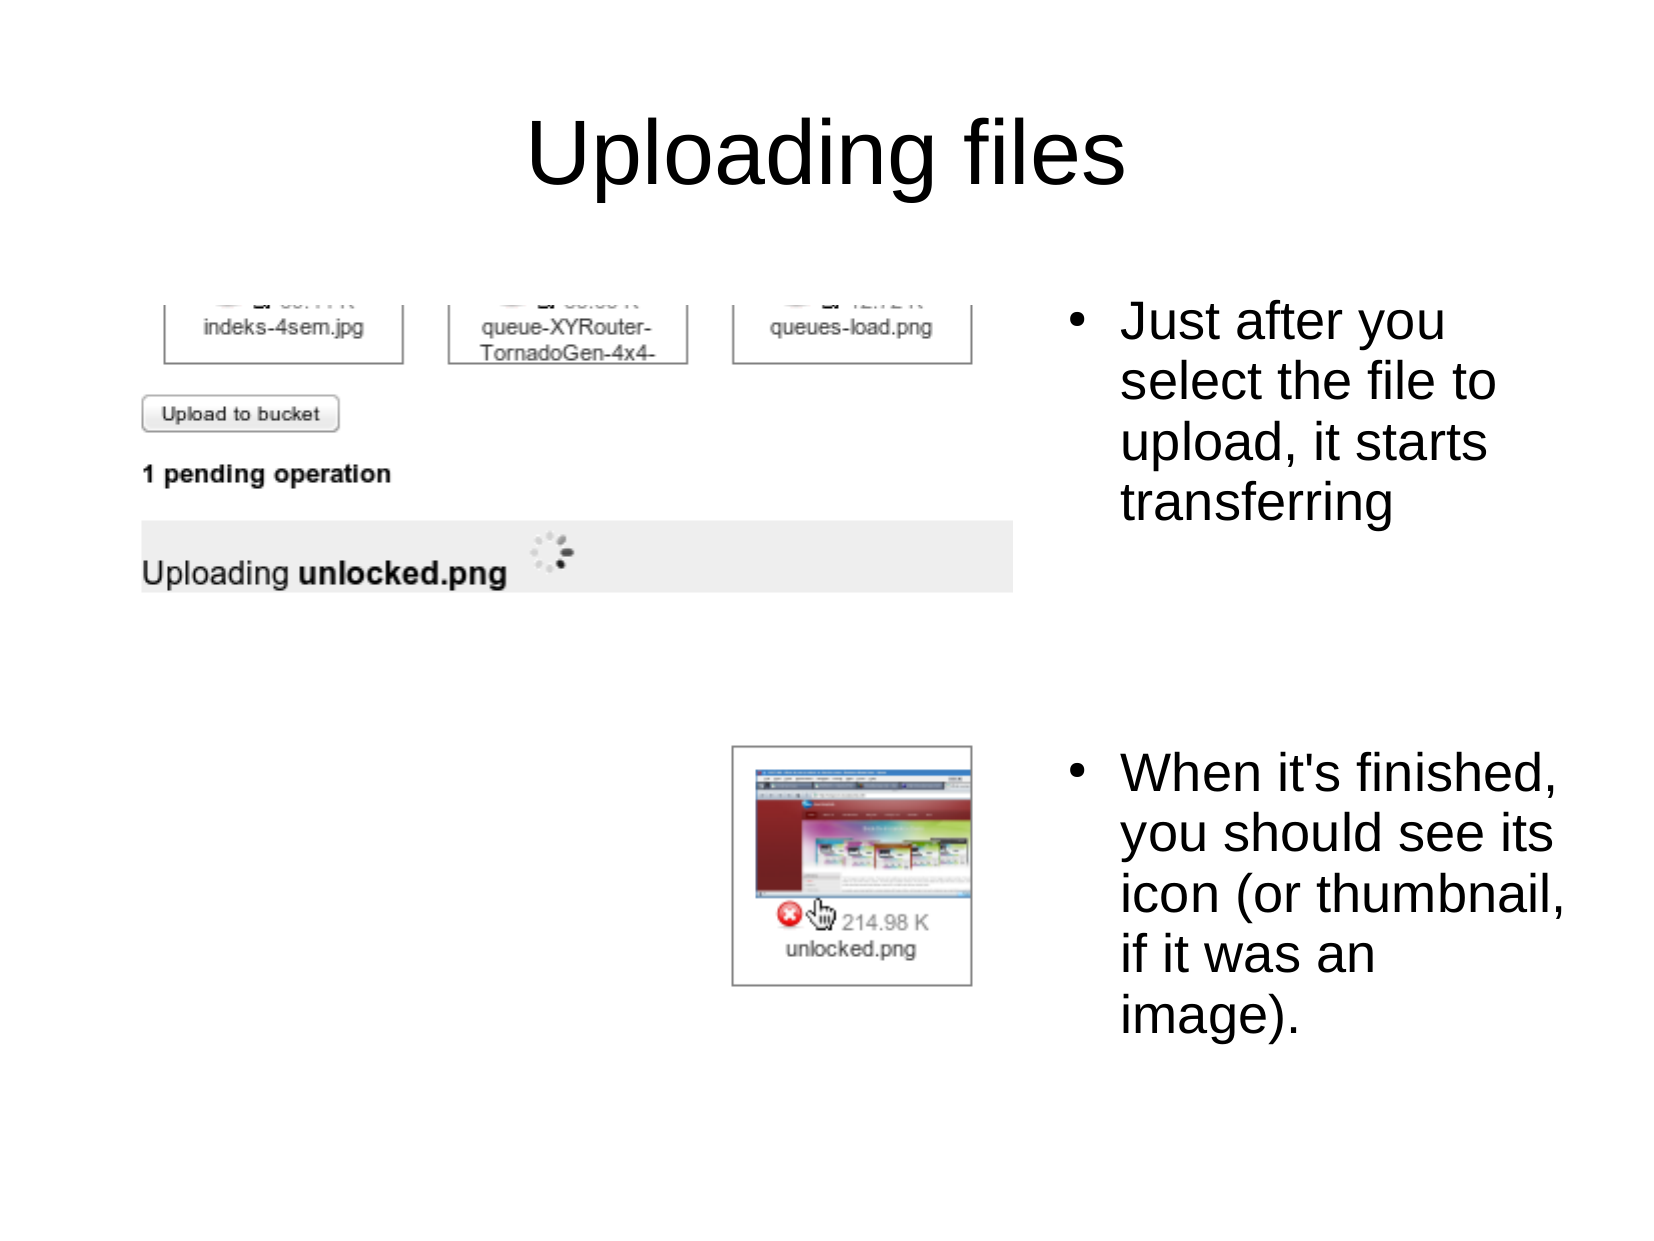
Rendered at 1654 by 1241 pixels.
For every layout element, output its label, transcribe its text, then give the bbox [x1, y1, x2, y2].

picture [712, 712, 1003, 1005]
title Uploading files [82, 49, 1571, 257]
picture [104, 305, 1013, 676]
list Just after you select the file to upload, it starts transferring When it's finished, you should see its icon (or thumbnail, if it was an image). [1050, 290, 1572, 1109]
